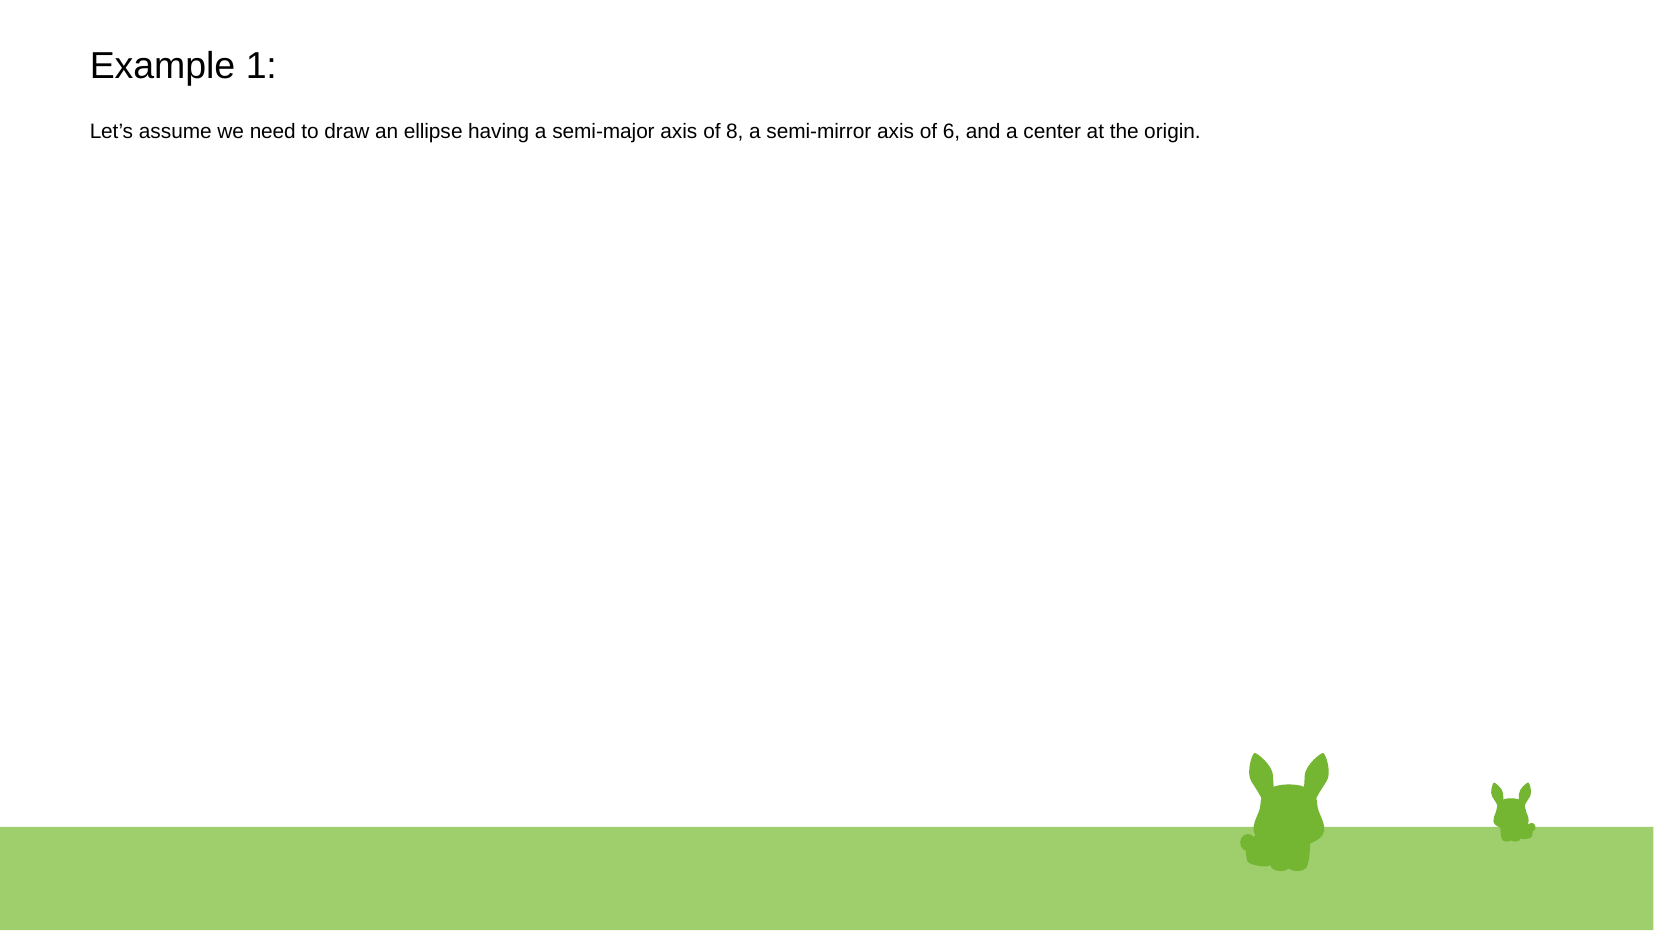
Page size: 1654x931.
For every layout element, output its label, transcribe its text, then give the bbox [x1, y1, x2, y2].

text_box Example 1: [75, 37, 293, 95]
text_box Let’s assume we need to draw an ellipse having a semi-major axis of 8, a semi-mirror axis of 6, and a center at the origin. [75, 112, 1218, 151]
